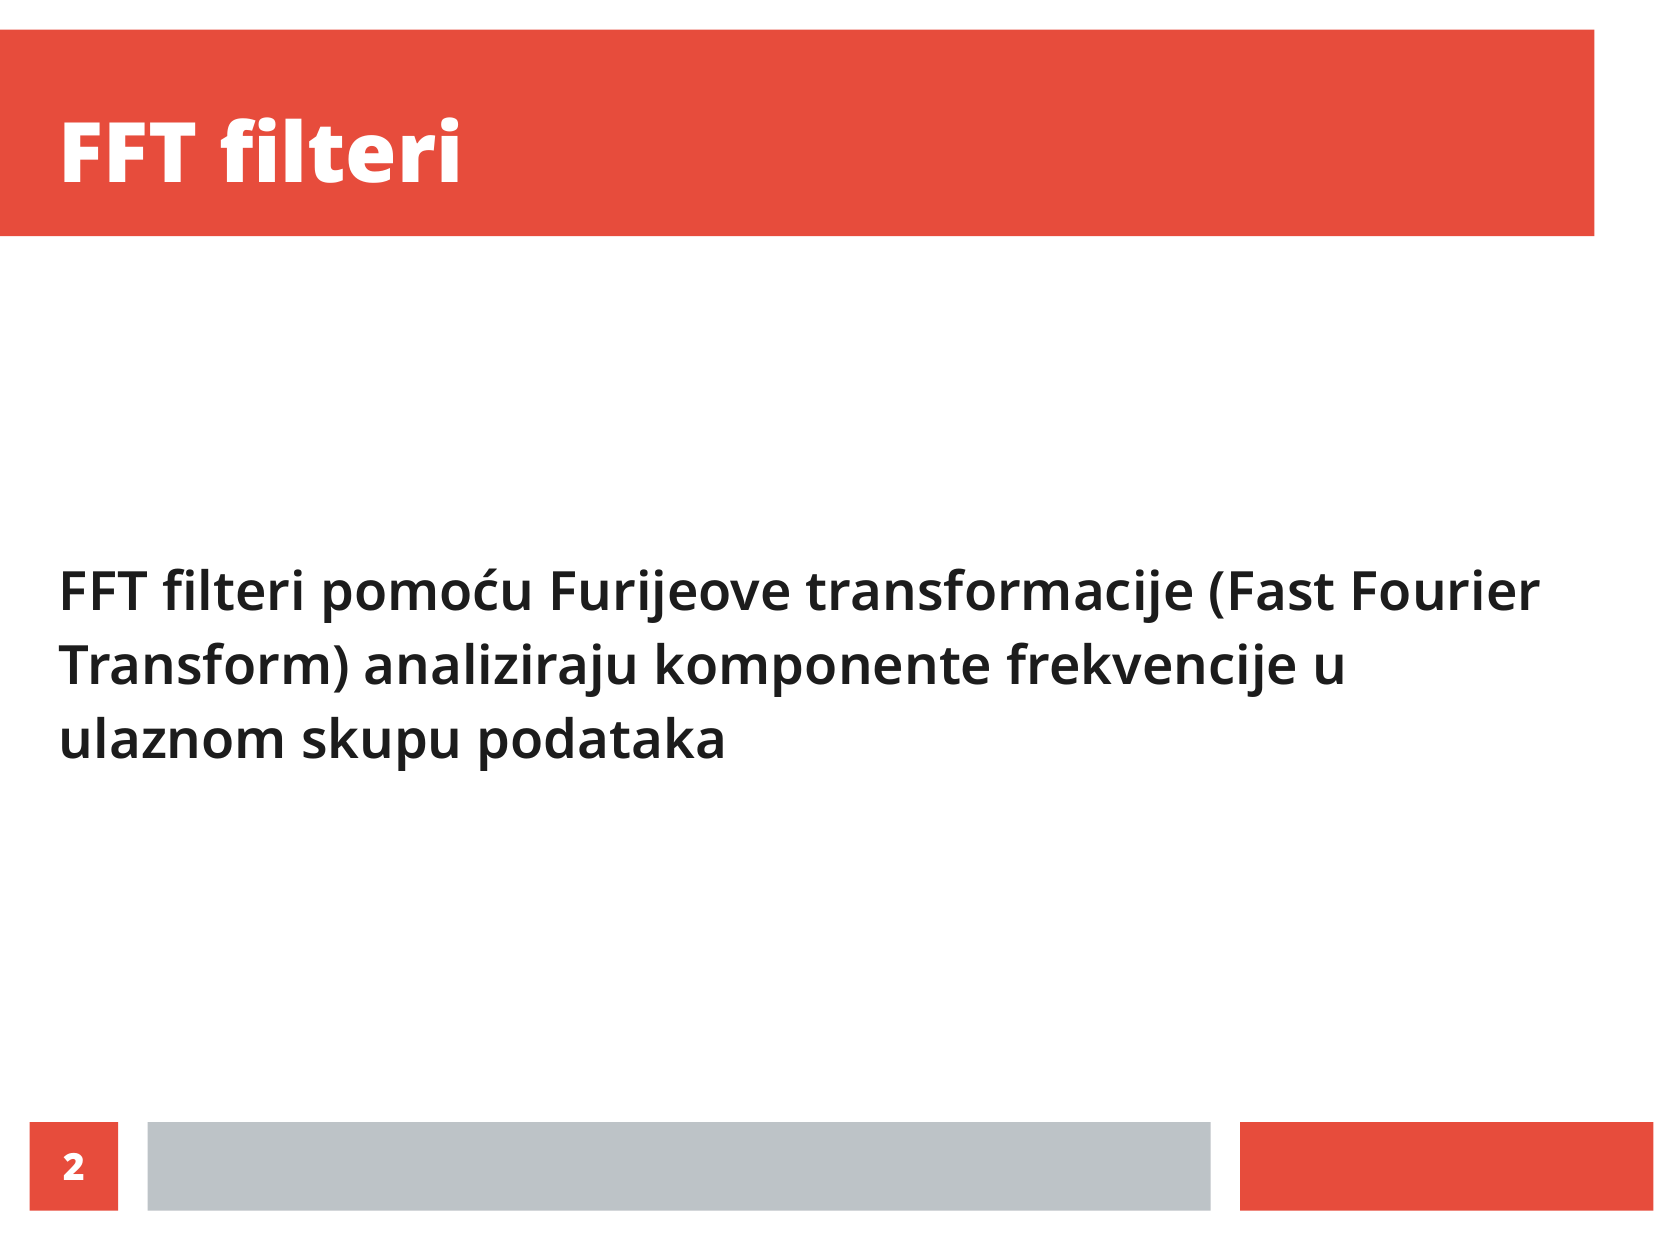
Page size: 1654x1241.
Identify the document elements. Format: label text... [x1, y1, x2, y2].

list FFT filteri pomoću Furijeove transformacije (Fast Fourier Transform) analiziraju komponente frekvencije u ulaznom skupu podataka [59, 552, 1565, 1241]
title FFT filteri [59, 59, 1595, 207]
